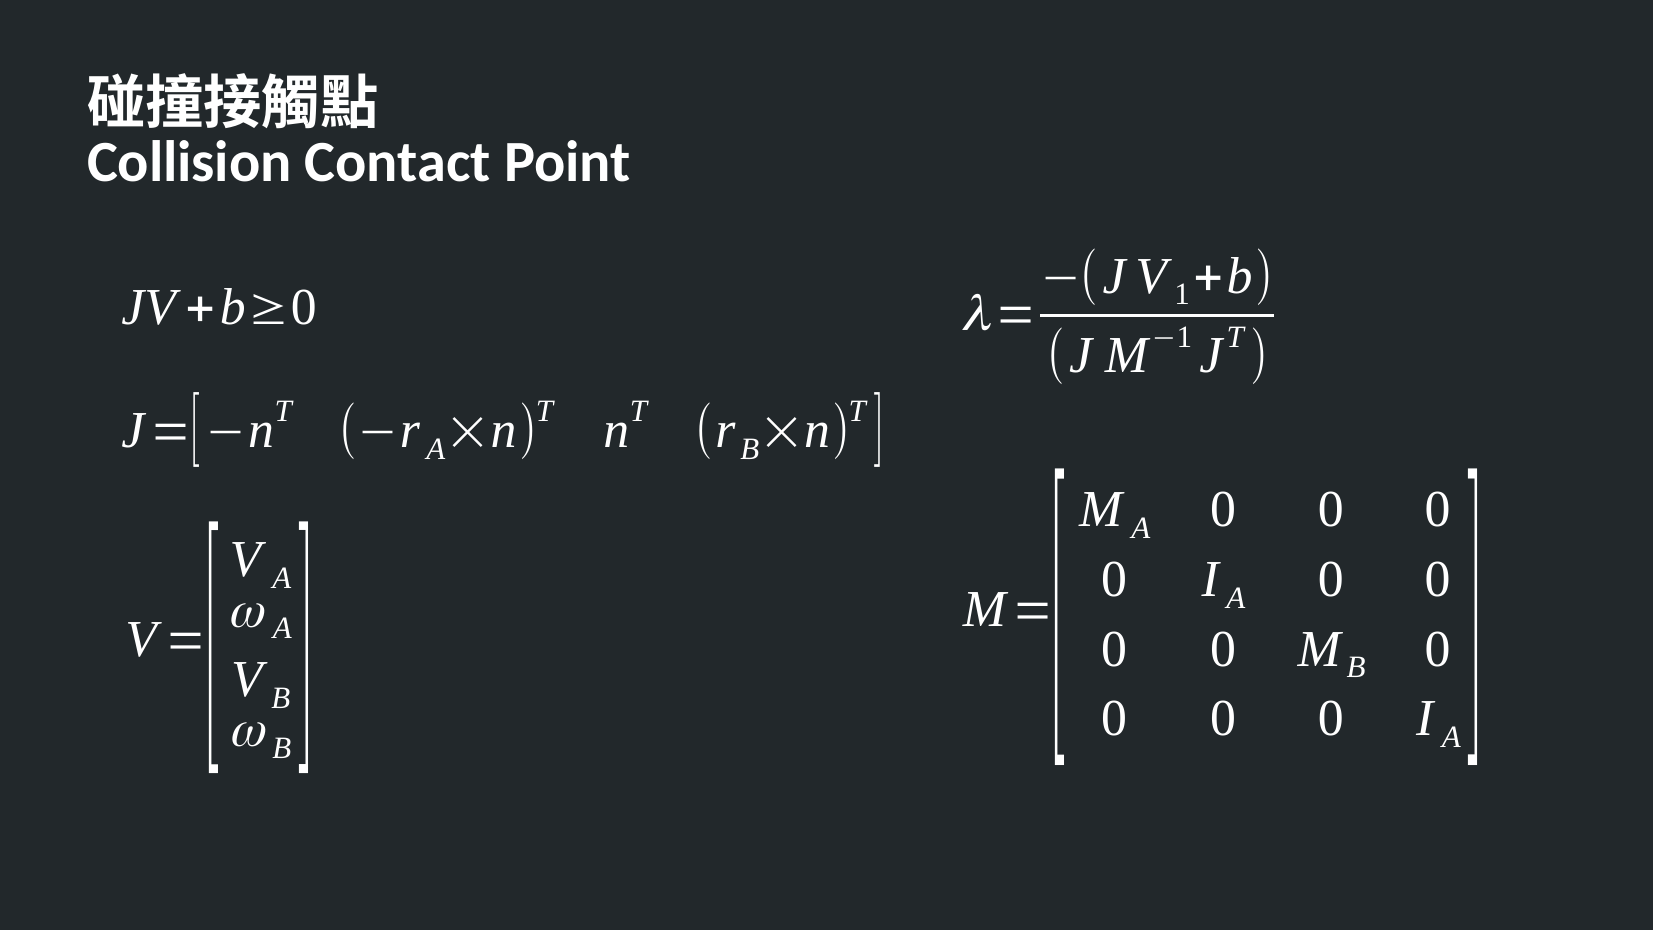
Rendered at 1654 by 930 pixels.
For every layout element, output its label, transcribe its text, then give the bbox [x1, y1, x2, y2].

chart [119, 519, 324, 777]
chart [113, 390, 892, 471]
text_box 碰撞接觸點 Collision Contact Point [72, 72, 658, 221]
chart [953, 466, 1493, 768]
chart [113, 278, 323, 336]
chart [953, 245, 1283, 388]
